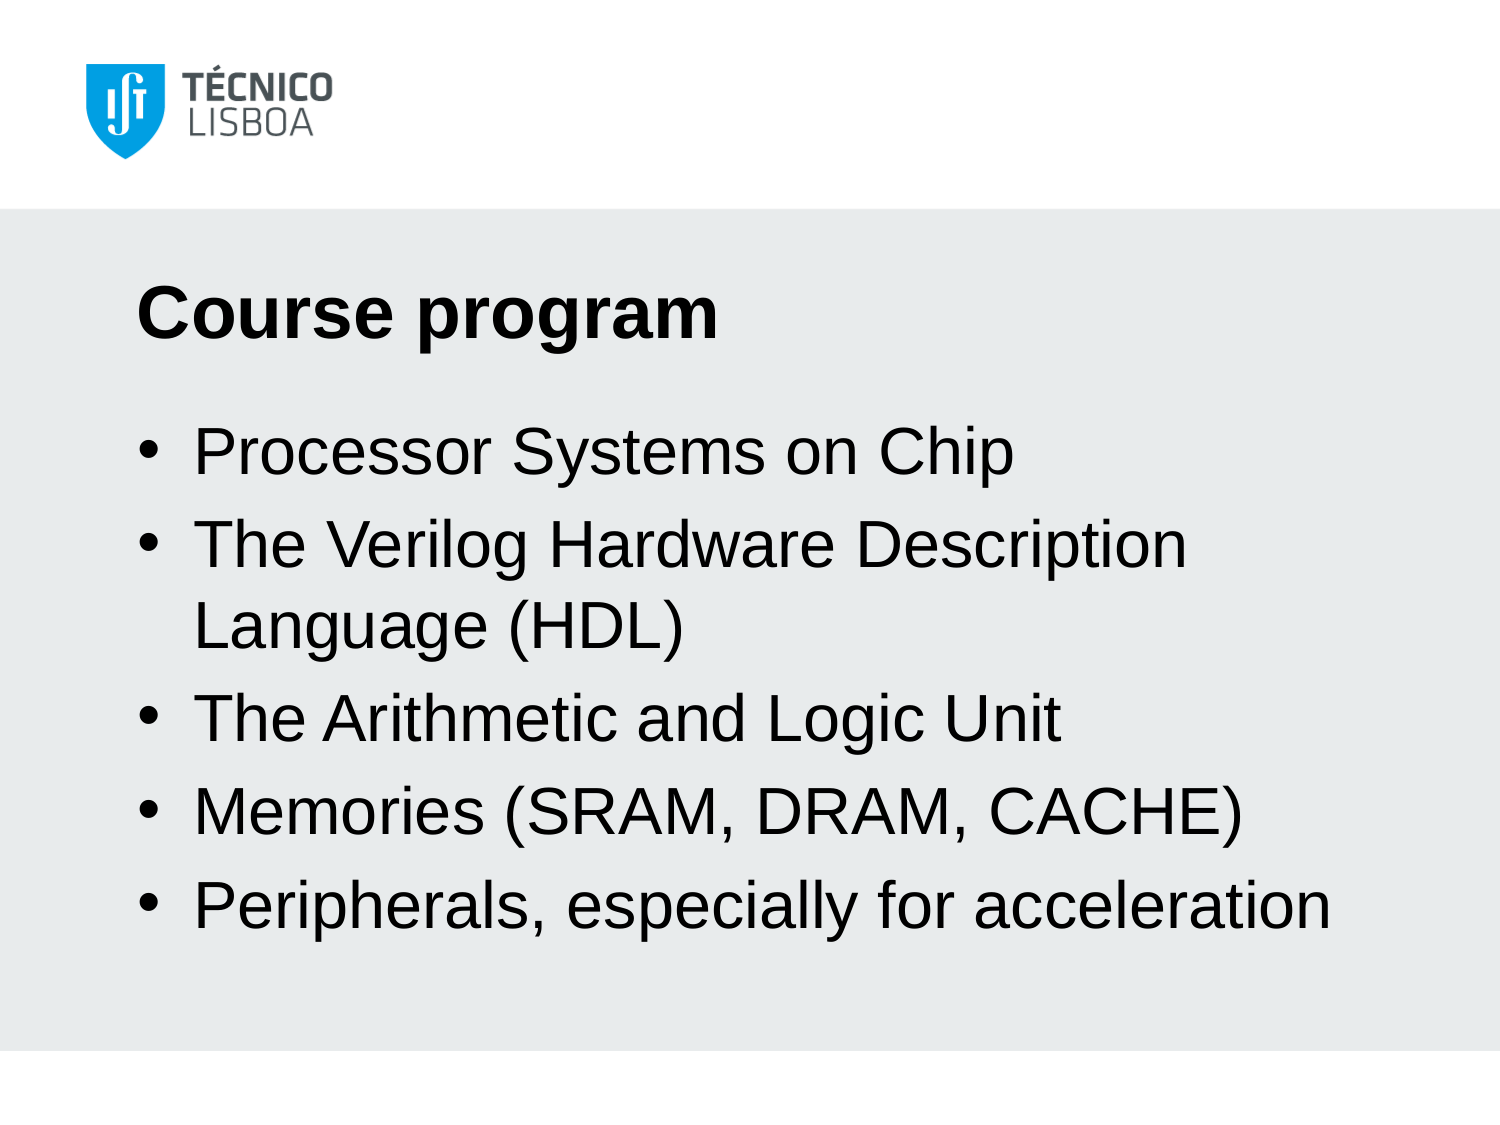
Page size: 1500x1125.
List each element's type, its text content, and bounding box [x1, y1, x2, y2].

picture [0, 0, 1500, 1125]
title Course program [121, 237, 1378, 381]
list Processor Systems on Chip The Verilog Hardware Description Language (HDL) The Arithmetic and Logic Unit Memories (SRAM, DRAM, CACHE) Peripherals, especially for acceleration [121, 400, 1378, 1005]
